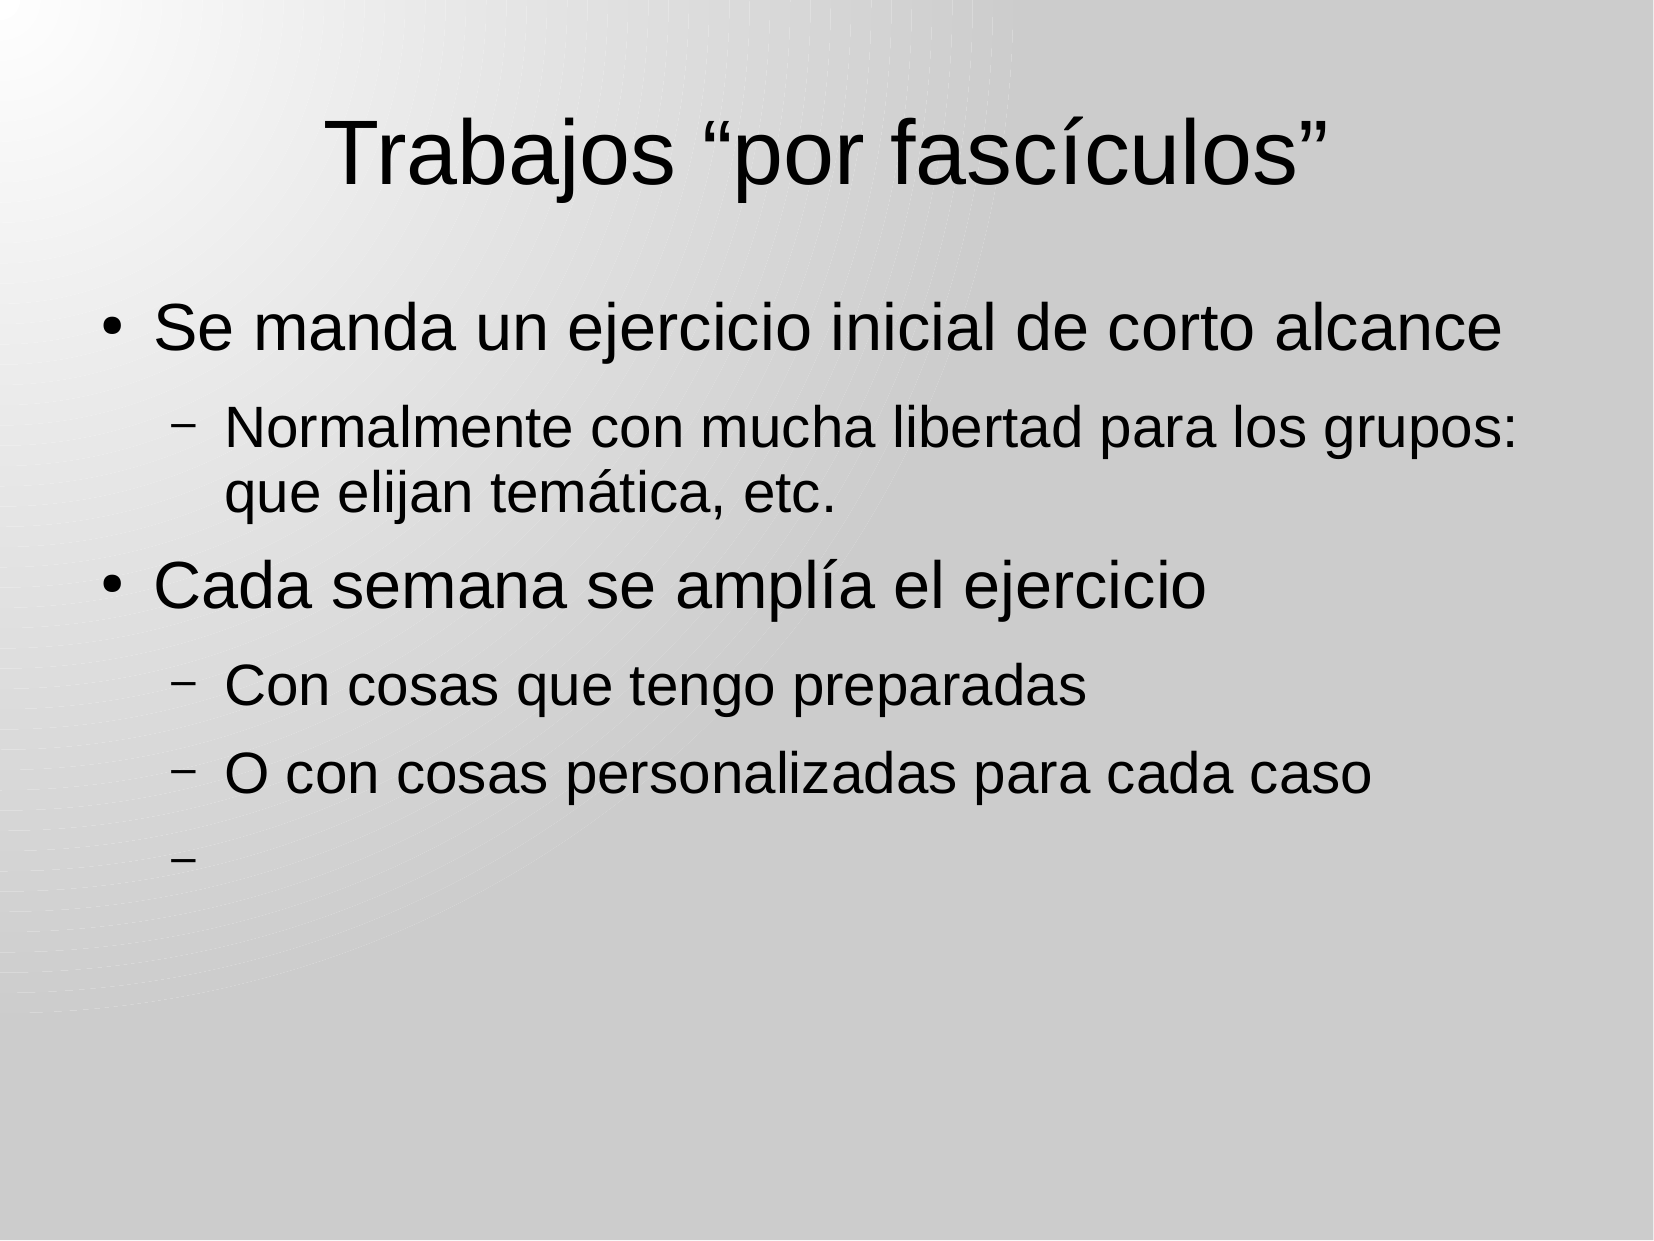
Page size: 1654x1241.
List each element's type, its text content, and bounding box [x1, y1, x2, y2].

title Trabajos “por fascículos” [82, 49, 1571, 257]
list Se manda un ejercicio inicial de corto alcance Normalmente con mucha libertad para los grupos: que elijan temática, etc. Cada semana se amplía el ejercicio Con cosas que tengo preparadas O con cosas personalizadas para cada caso [82, 290, 1538, 1109]
